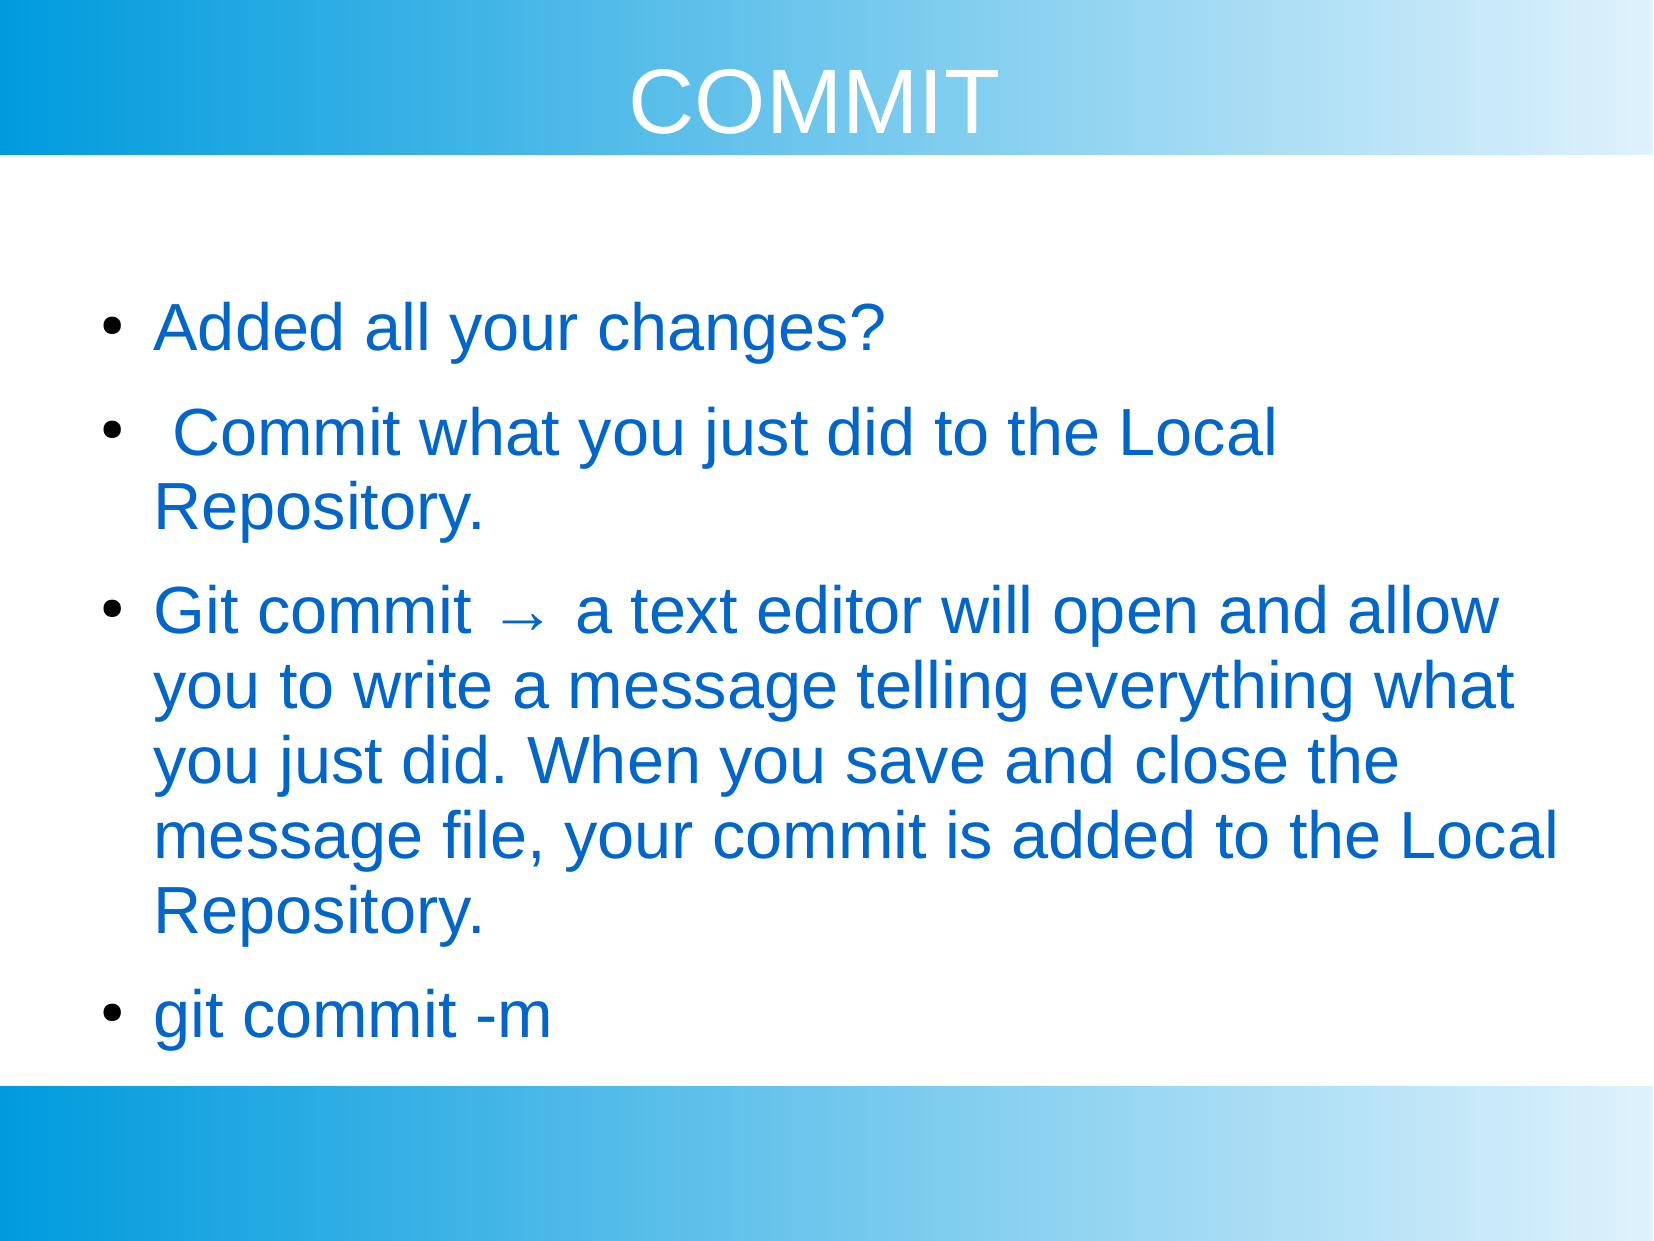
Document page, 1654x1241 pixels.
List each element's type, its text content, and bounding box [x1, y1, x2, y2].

title COMMIT [82, 49, 1571, 155]
list Added all your changes? Commit what you just did to the Local Repository. Git commit → a text editor will open and allow you to write a message telling everything what you just did. When you save and close the message file, your commit is added to the Local Repository. git commit -m [82, 290, 1571, 1010]
